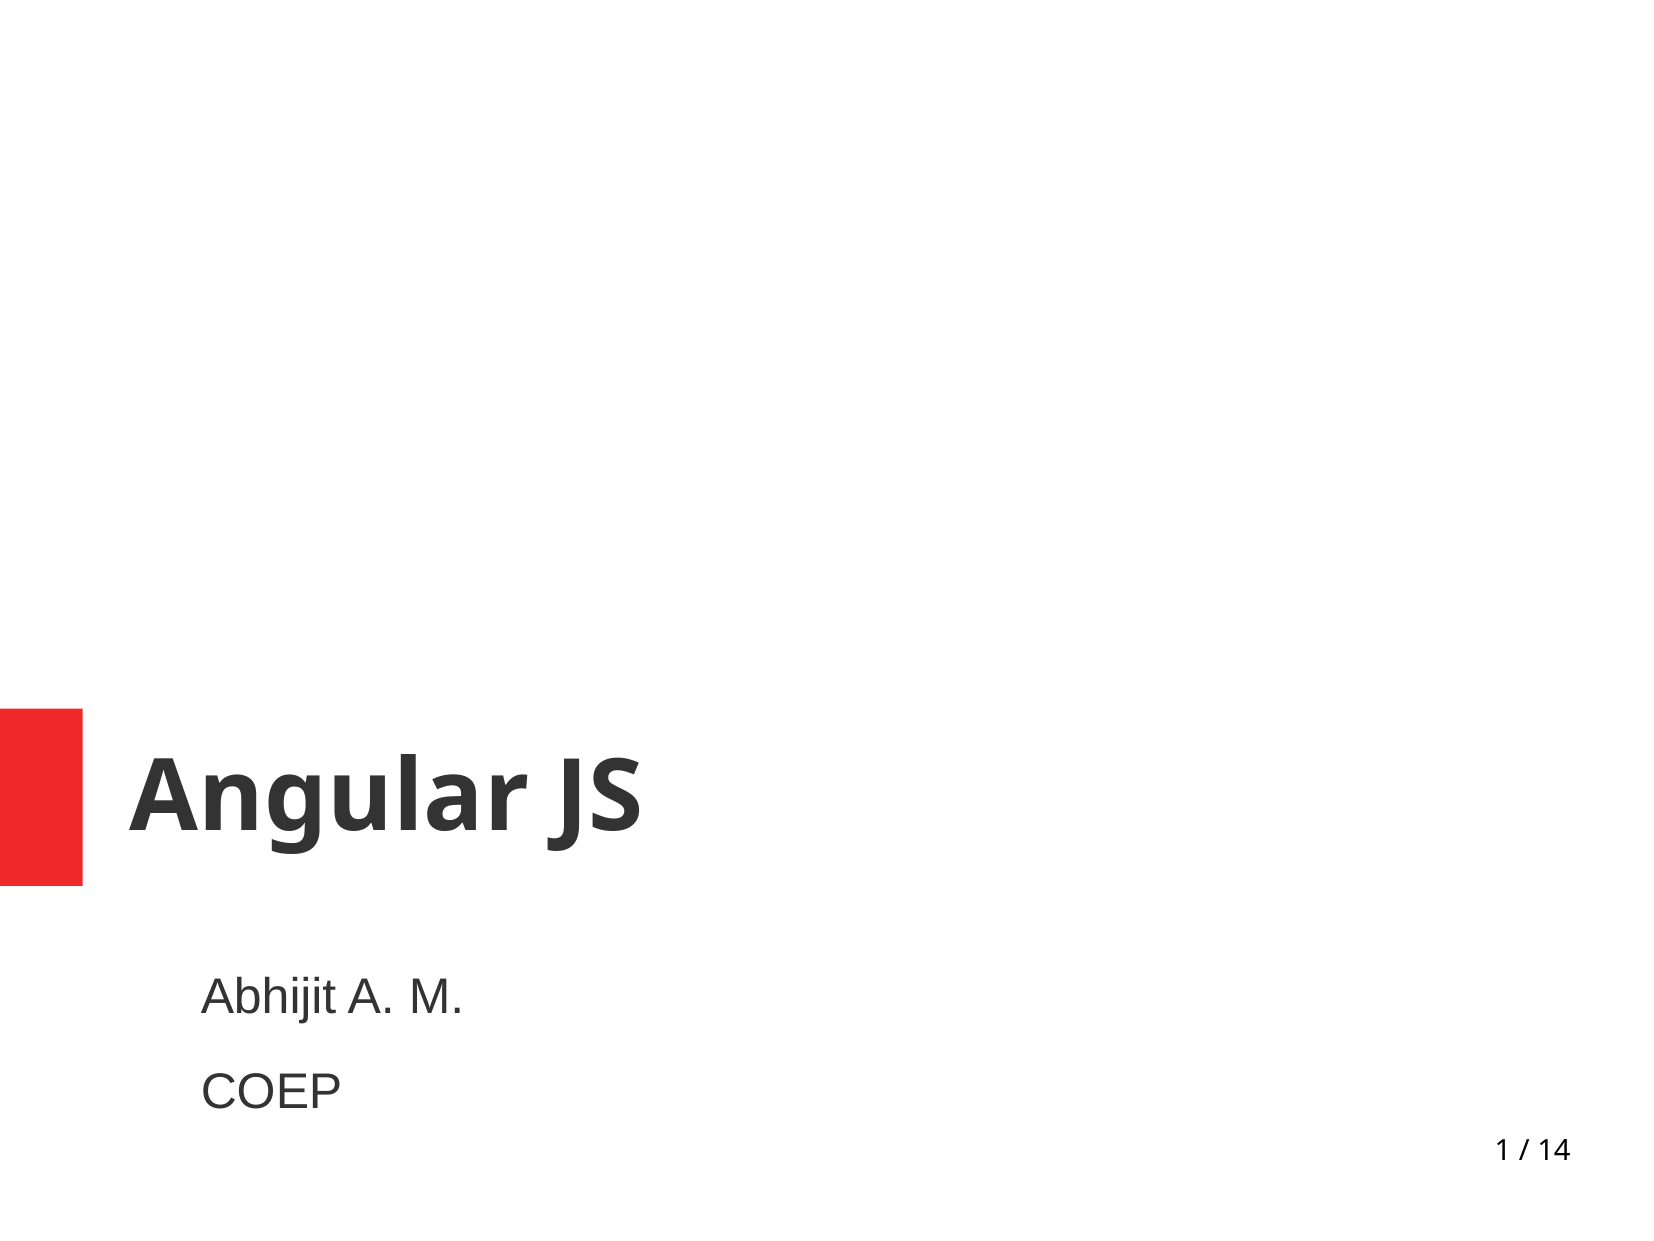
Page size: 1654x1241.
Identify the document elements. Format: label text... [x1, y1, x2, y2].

title Angular JS [129, 673, 1536, 910]
list Abhijit A. M. COEP [129, 968, 1536, 1241]
